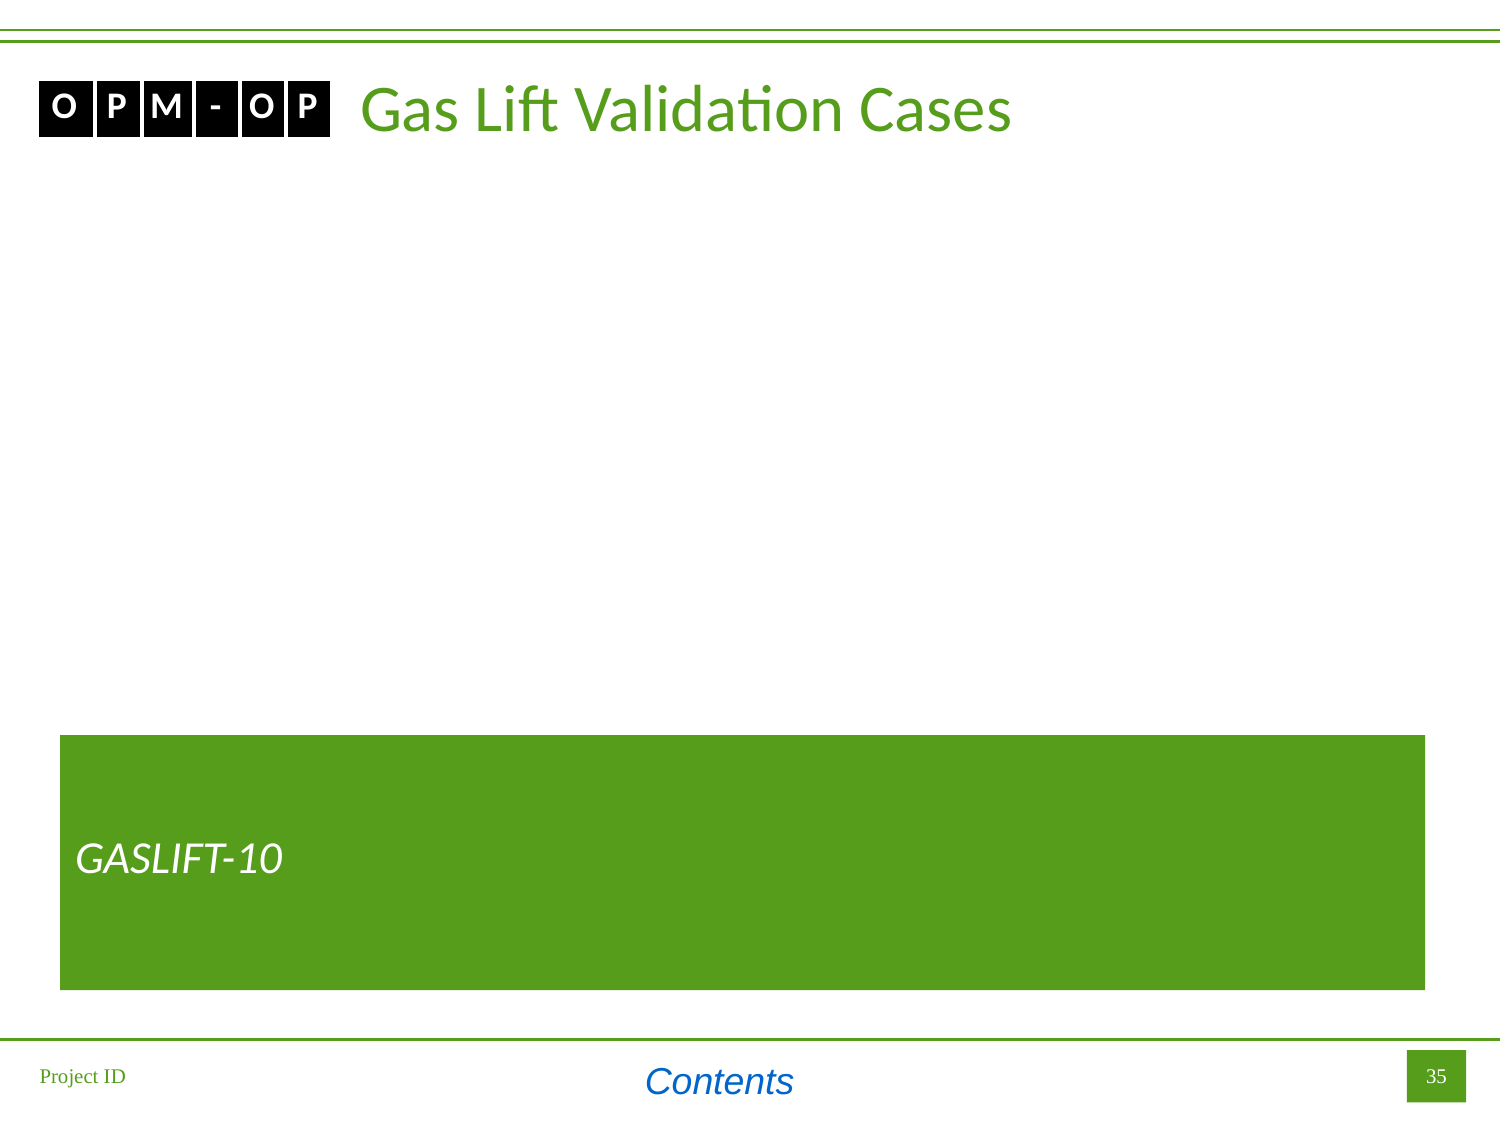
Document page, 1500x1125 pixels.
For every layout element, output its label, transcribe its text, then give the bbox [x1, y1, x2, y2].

list GASLIFT-10 [60, 735, 1426, 991]
title Gas Lift Validation Cases [360, 77, 1425, 153]
